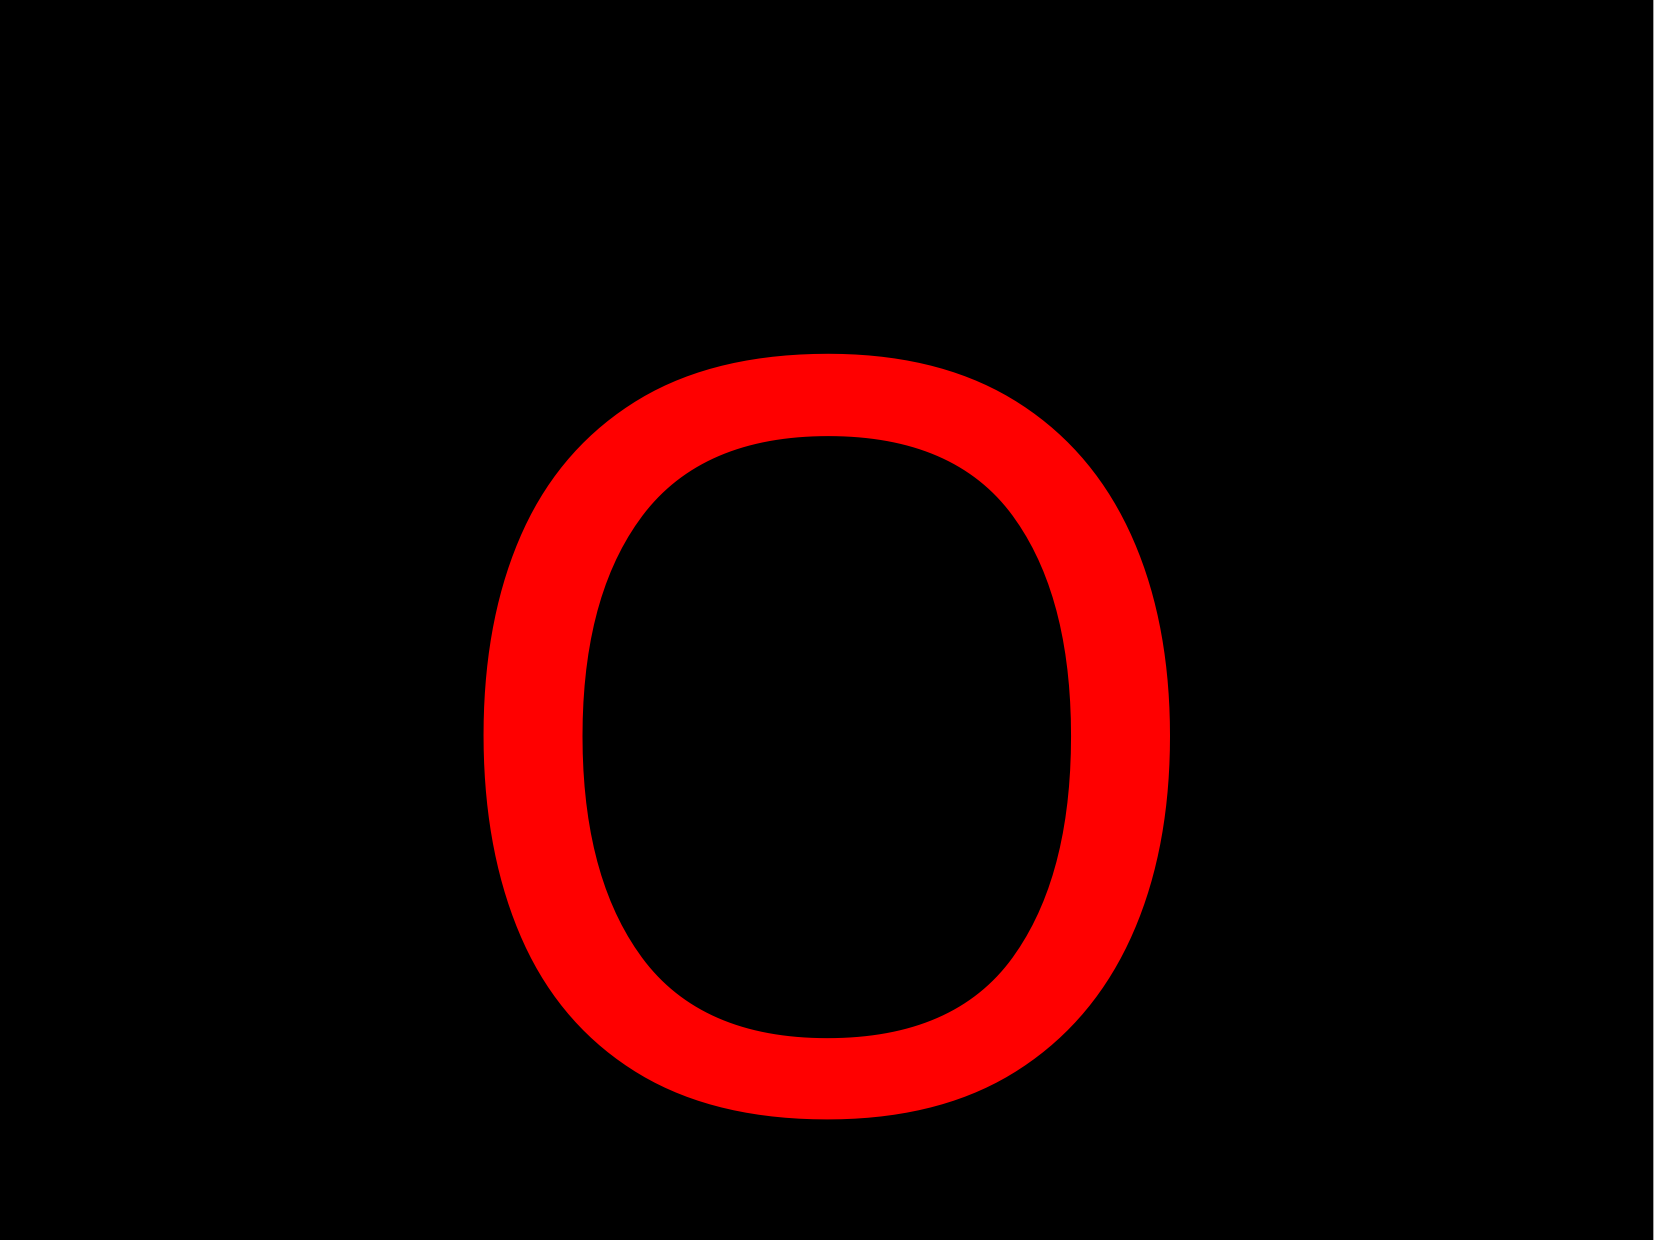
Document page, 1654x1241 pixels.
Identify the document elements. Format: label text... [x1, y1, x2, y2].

text_box O [29, 0, 1625, 1241]
